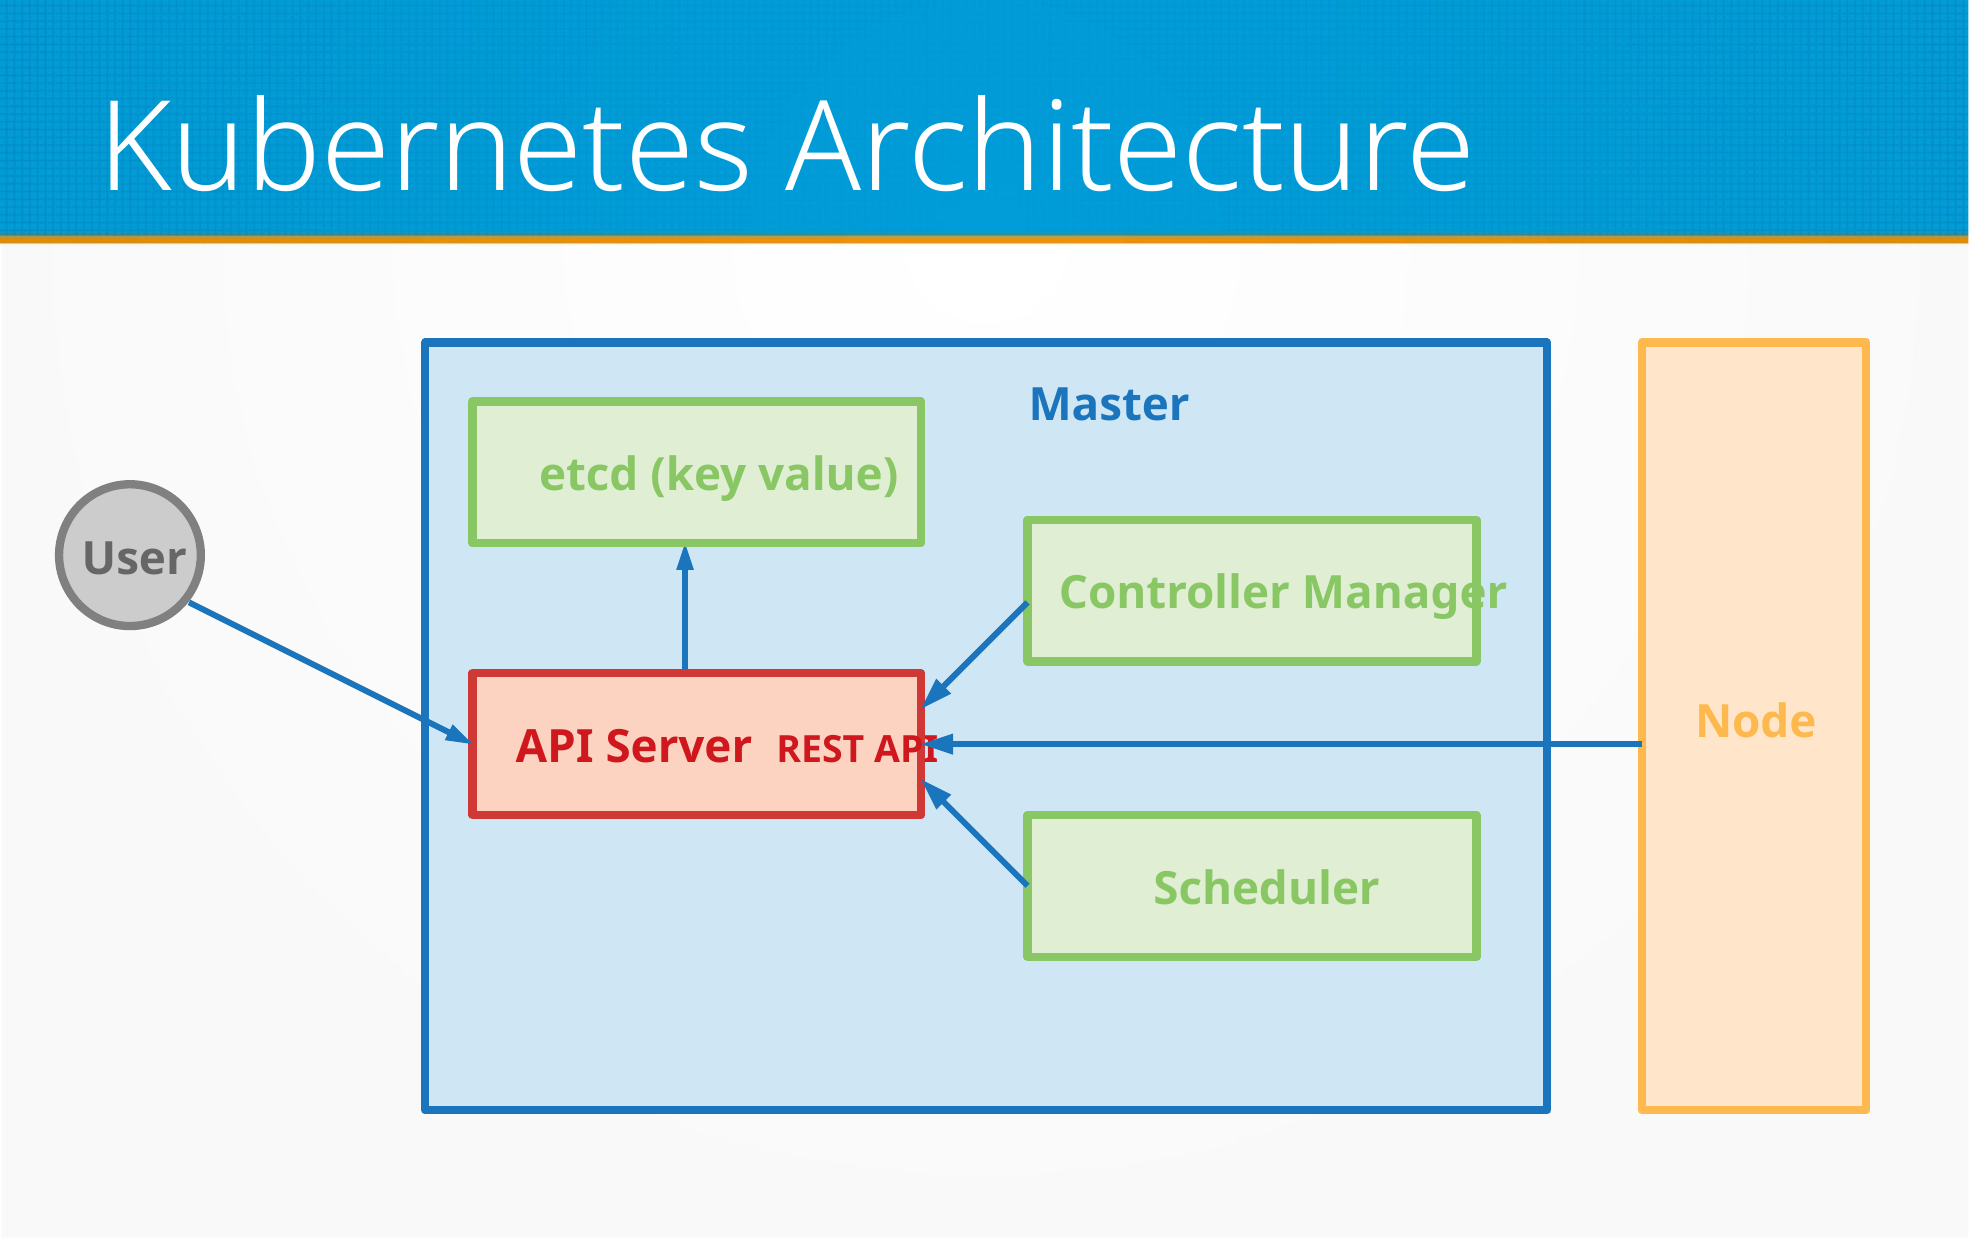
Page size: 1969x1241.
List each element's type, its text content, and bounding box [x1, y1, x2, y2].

text_box [909, 740, 916, 748]
text_box [59, 510, 75, 600]
text_box Node [1689, 685, 1808, 755]
text_box [425, 342, 1548, 1111]
text_box Master [1022, 367, 1172, 438]
text_box [1641, 342, 1867, 1111]
text_box [103, 621, 157, 627]
title Kubernetes Architecture [98, 19, 1870, 227]
text_box [195, 527, 201, 584]
text_box User [75, 493, 195, 621]
text_box Scheduler [1147, 851, 1364, 922]
text_box etcd (key value) [533, 438, 863, 508]
text_box API Server REST API [509, 710, 897, 780]
text_box [95, 484, 164, 493]
text_box Controller Manager [1052, 556, 1456, 626]
picture [0, 233, 1969, 1241]
